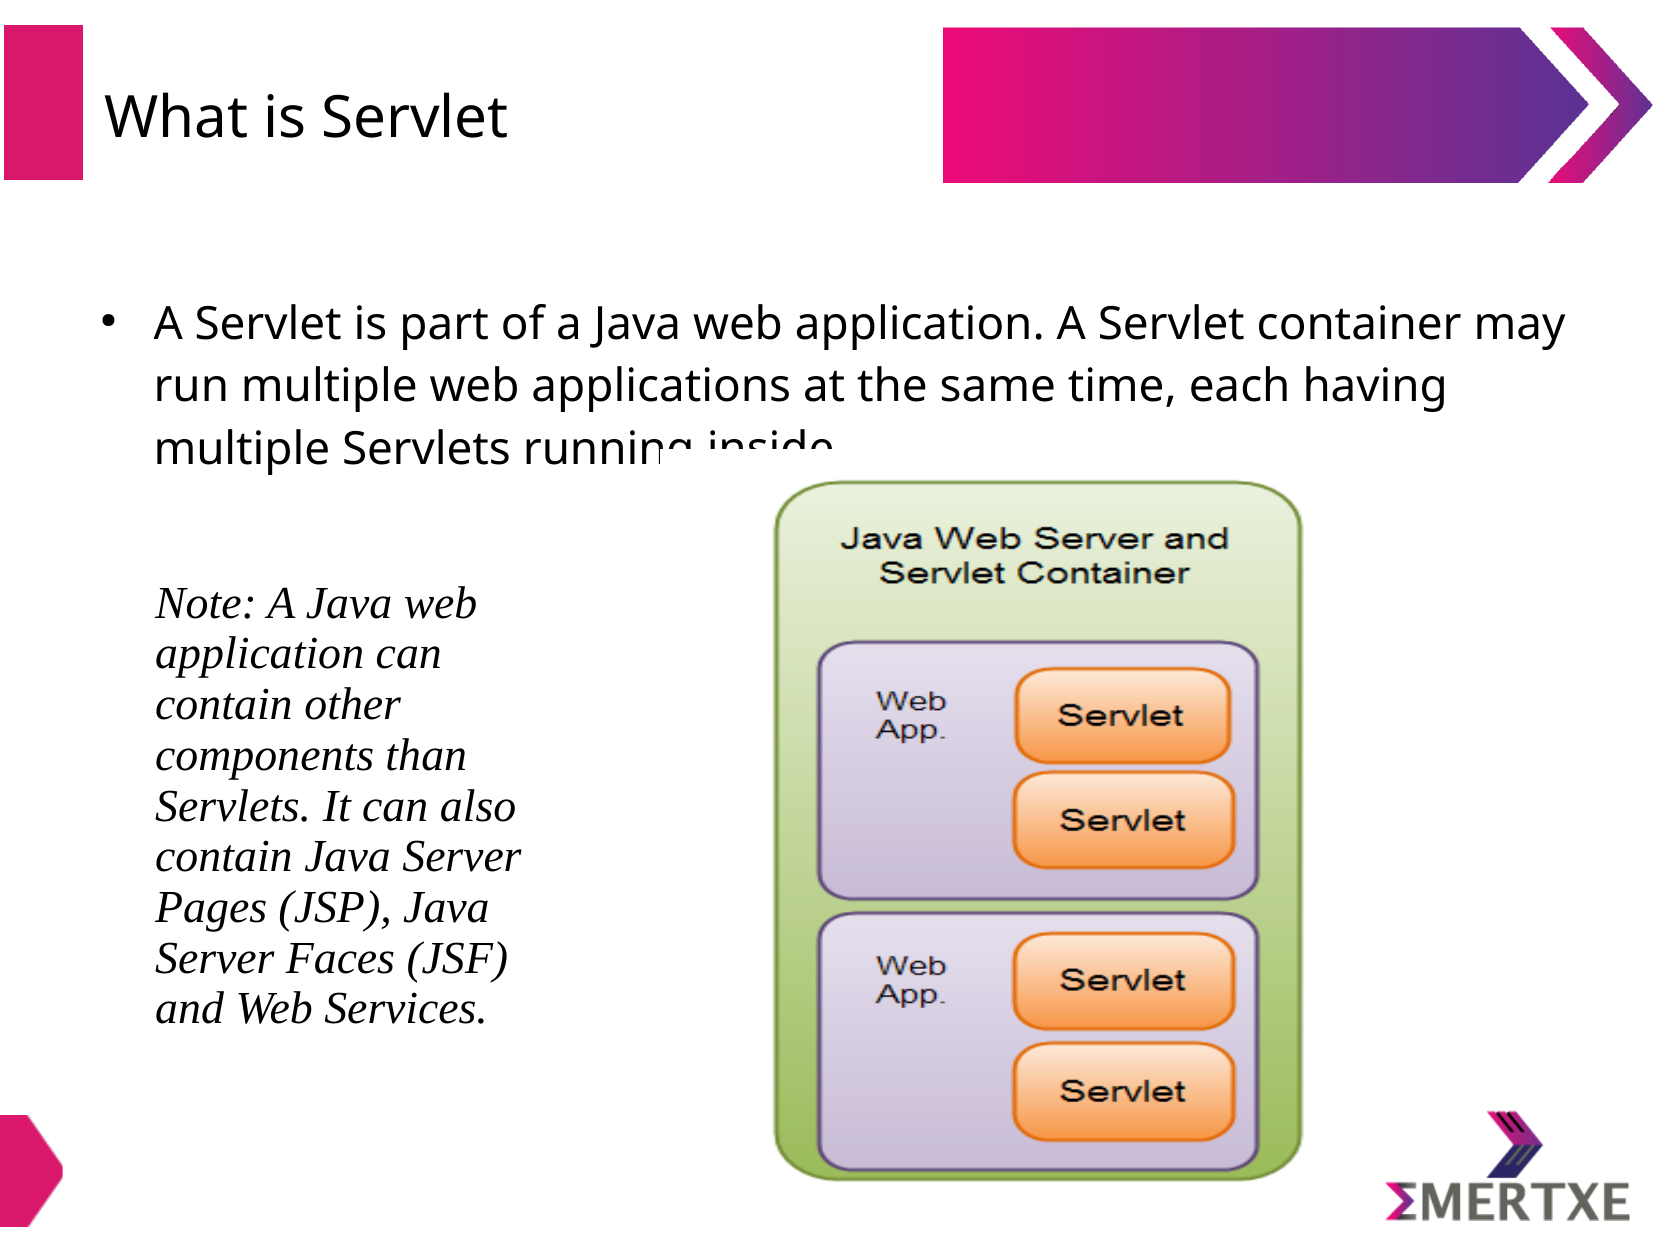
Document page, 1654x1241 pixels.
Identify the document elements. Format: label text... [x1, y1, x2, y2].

picture [1385, 1107, 1631, 1221]
text_box Note: A Java web application can contain other components than Servlets. It can also contain Java Server Pages (JSP), Java Server Faces (JSF) and Web Services. [105, 570, 601, 1045]
list A Servlet is part of a Java web application. A Servlet container may run multiple web applications at the same time, each having multiple Servlets running inside. [82, 290, 1571, 766]
picture [1571, 27, 1653, 183]
title What is Servlet [82, 2, 1571, 210]
picture [660, 449, 1381, 1207]
